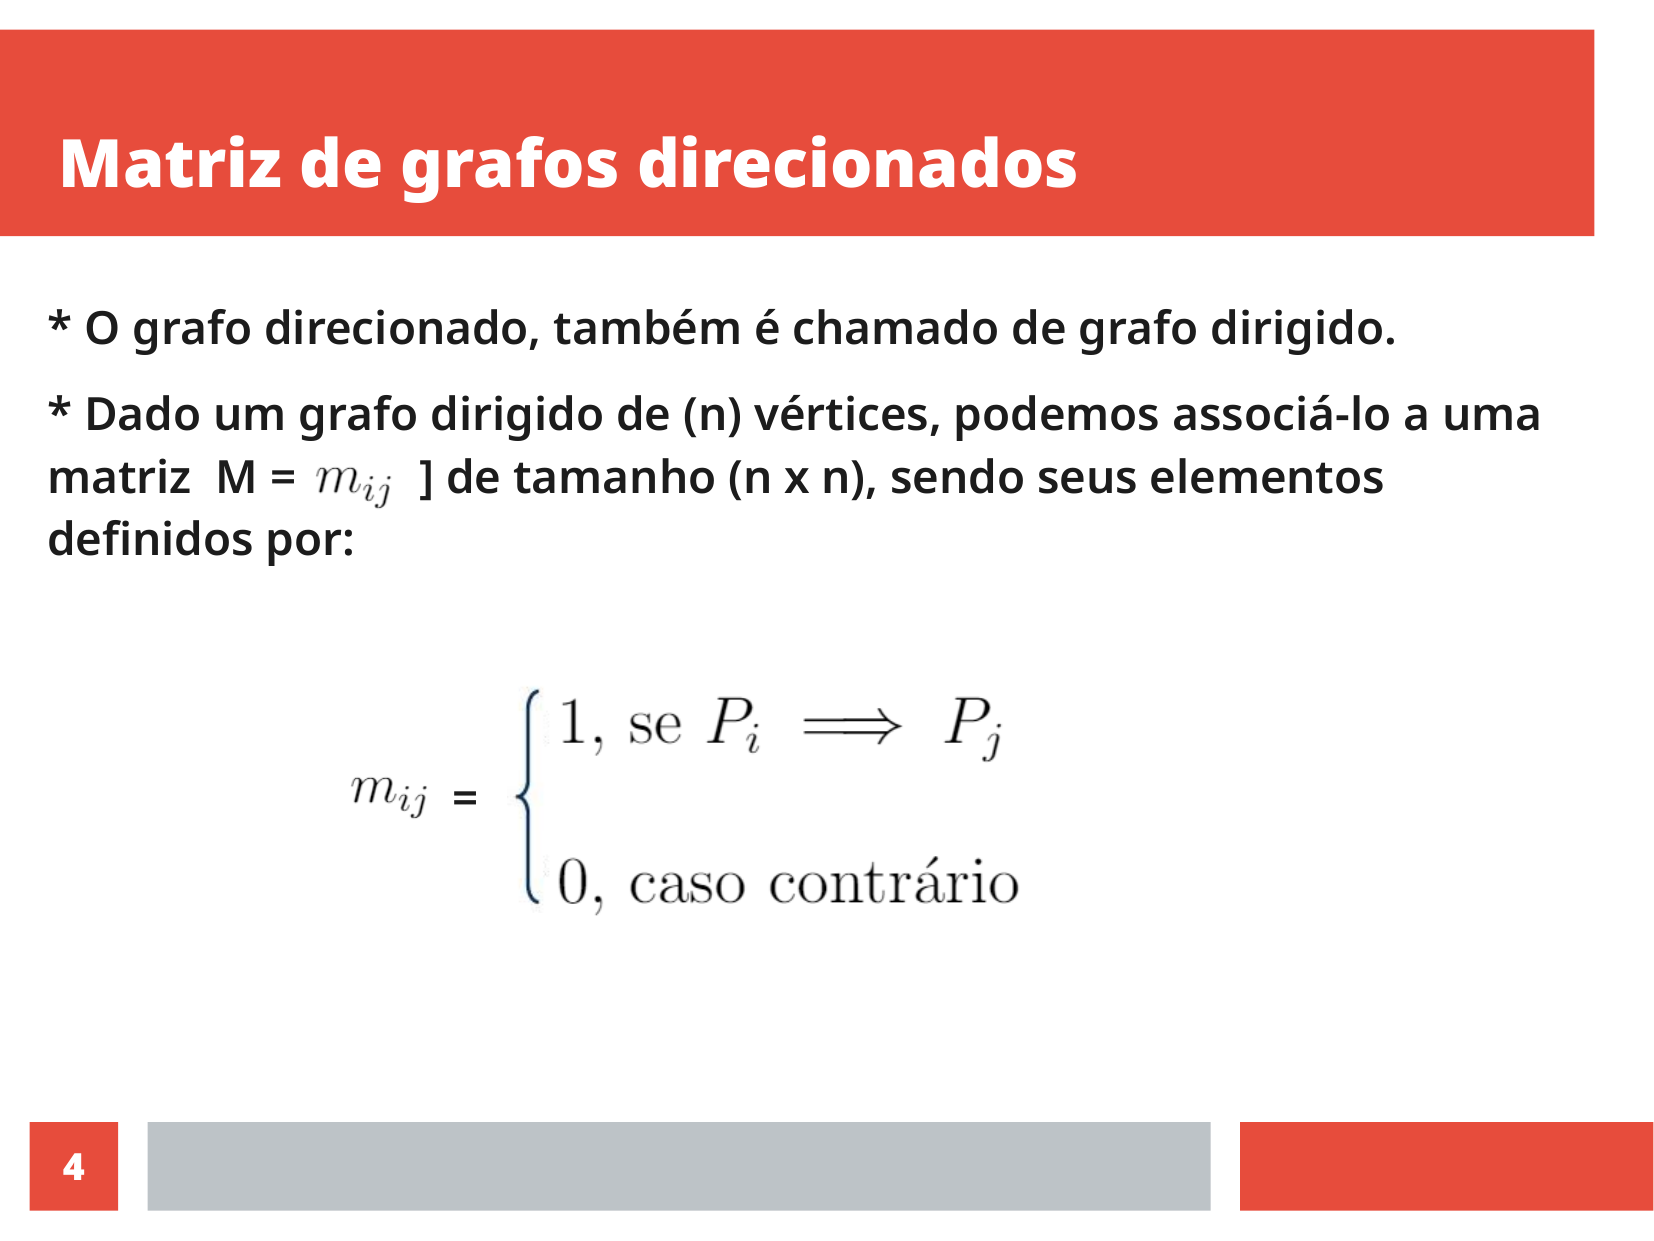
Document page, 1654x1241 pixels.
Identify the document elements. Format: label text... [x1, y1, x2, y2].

picture [507, 684, 1044, 937]
picture [308, 457, 402, 513]
title Matriz de grafos direcionados [59, 59, 1595, 207]
picture [343, 767, 438, 823]
list * O grafo direcionado, também é chamado de grafo dirigido. * Dado um grafo dirigido de (n) vértices, podemos associá-lo a uma matriz M = [ ] de tamanho (n x n), sendo seus elementos definidos por: = [47, 295, 1554, 1063]
